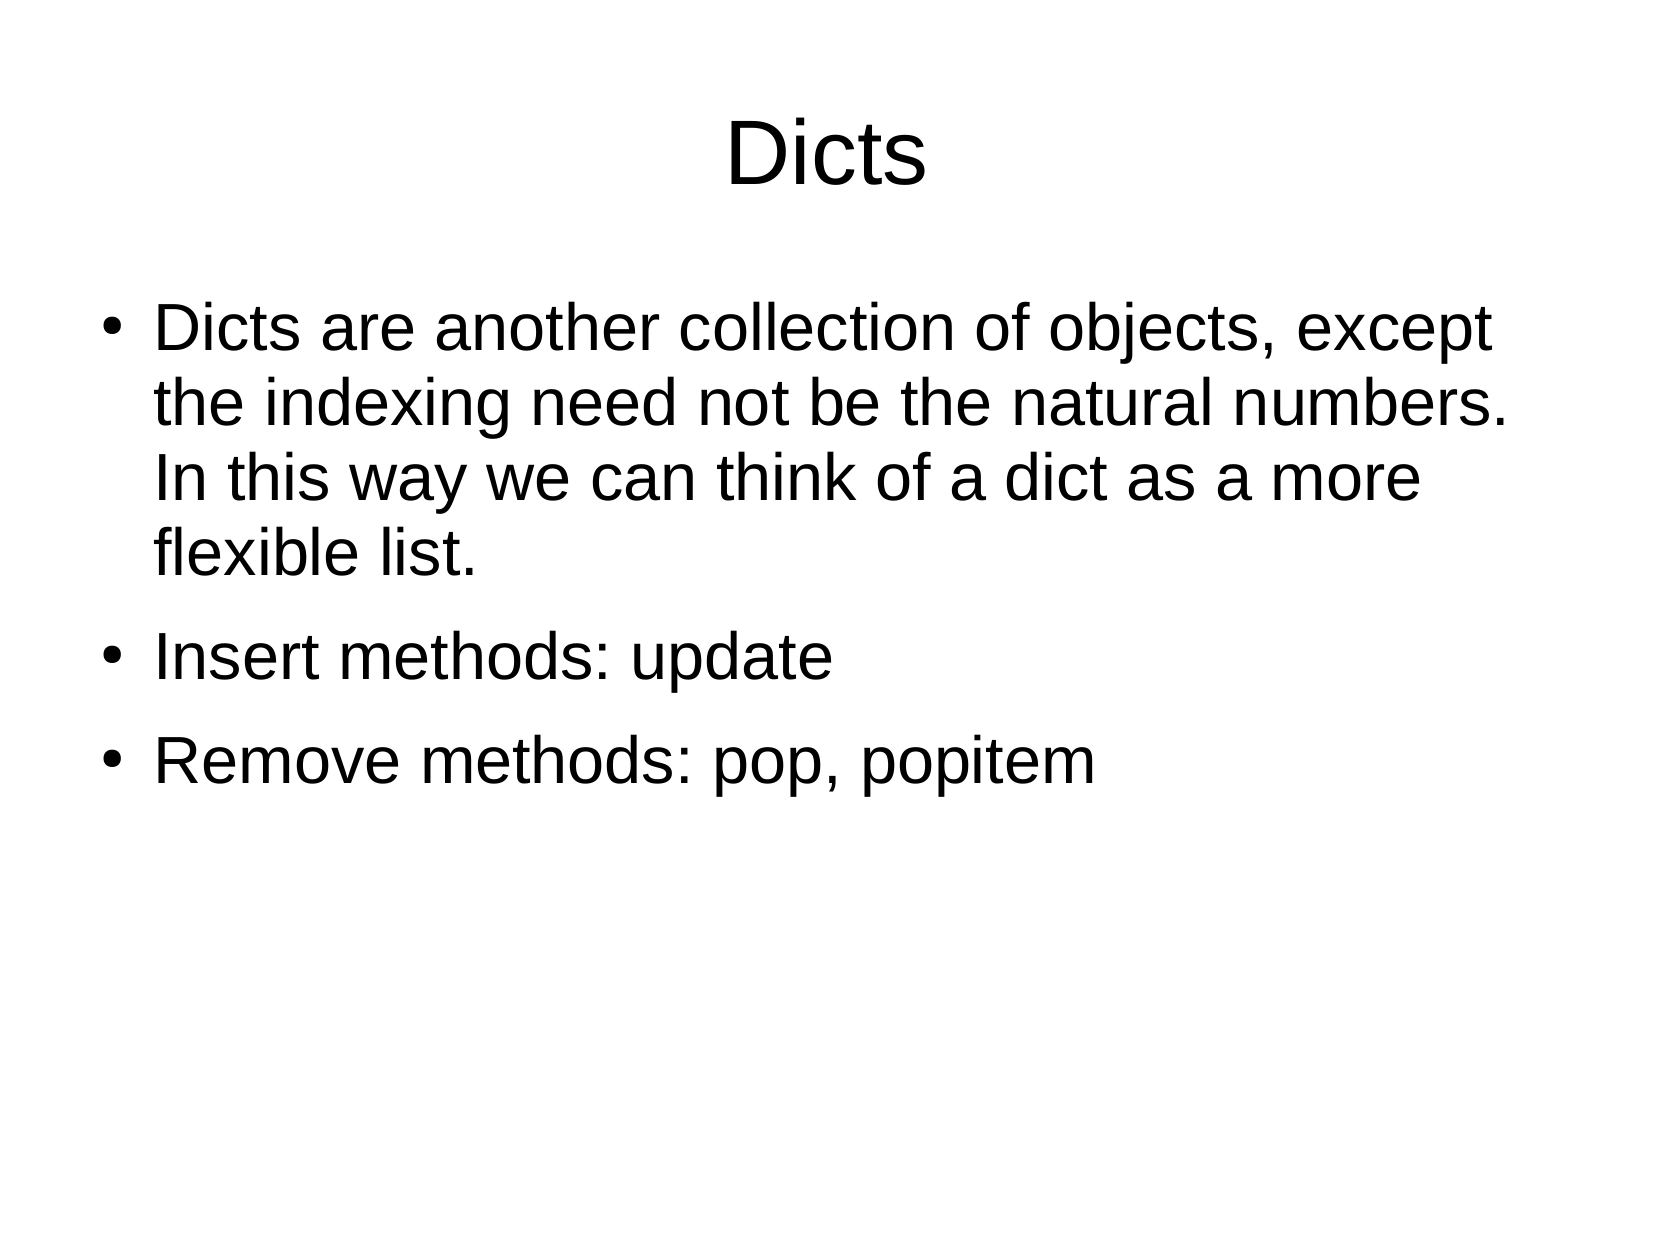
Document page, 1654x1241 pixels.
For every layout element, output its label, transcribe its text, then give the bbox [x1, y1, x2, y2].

title Dicts [82, 49, 1571, 257]
list Dicts are another collection of objects, except the indexing need not be the natural numbers. In this way we can think of a dict as a more flexible list. Insert methods: update Remove methods: pop, popitem [82, 290, 1571, 1010]
